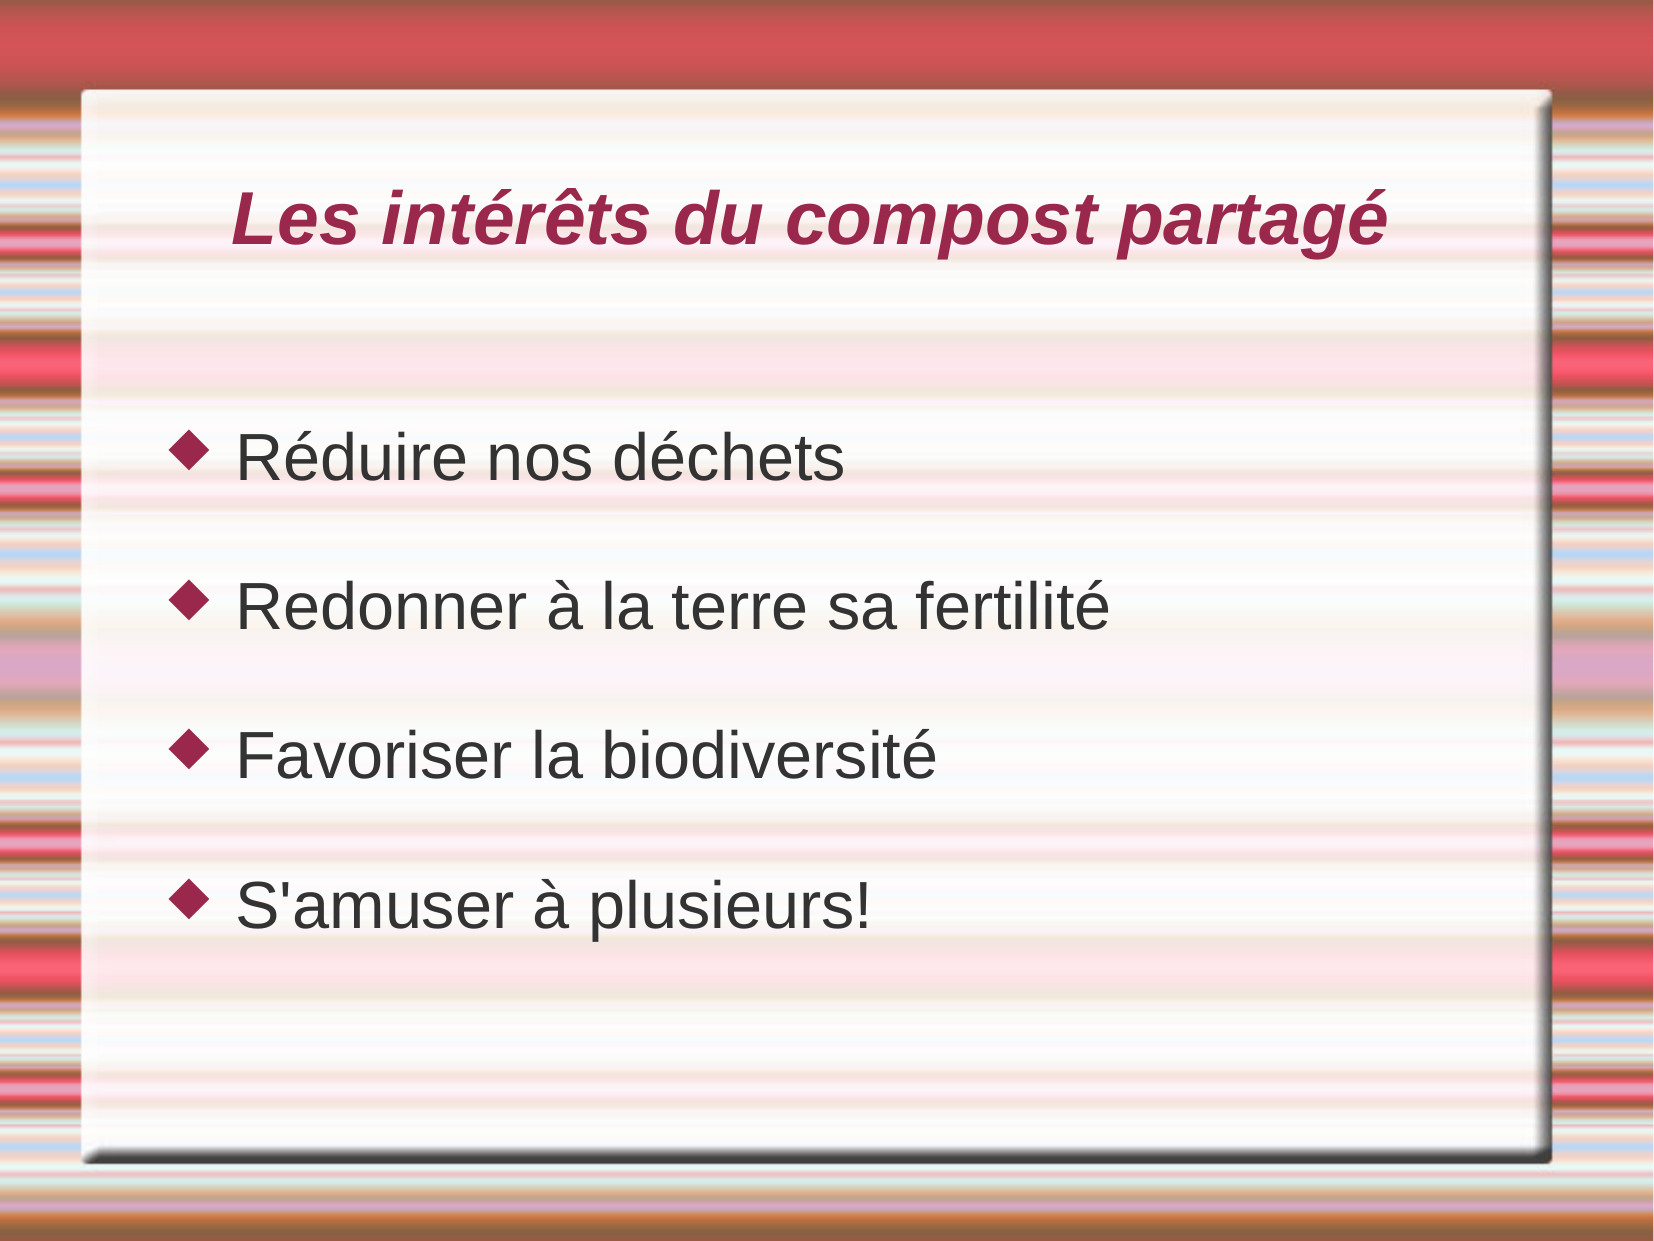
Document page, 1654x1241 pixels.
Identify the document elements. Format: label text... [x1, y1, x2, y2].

list Réduire nos déchets Redonner à la terre sa fertilité Favoriser la biodiversité S'amuser à plusieurs! [152, 344, 1534, 1127]
title Les intérêts du compost partagé [88, 114, 1534, 322]
picture [0, 0, 1654, 1241]
